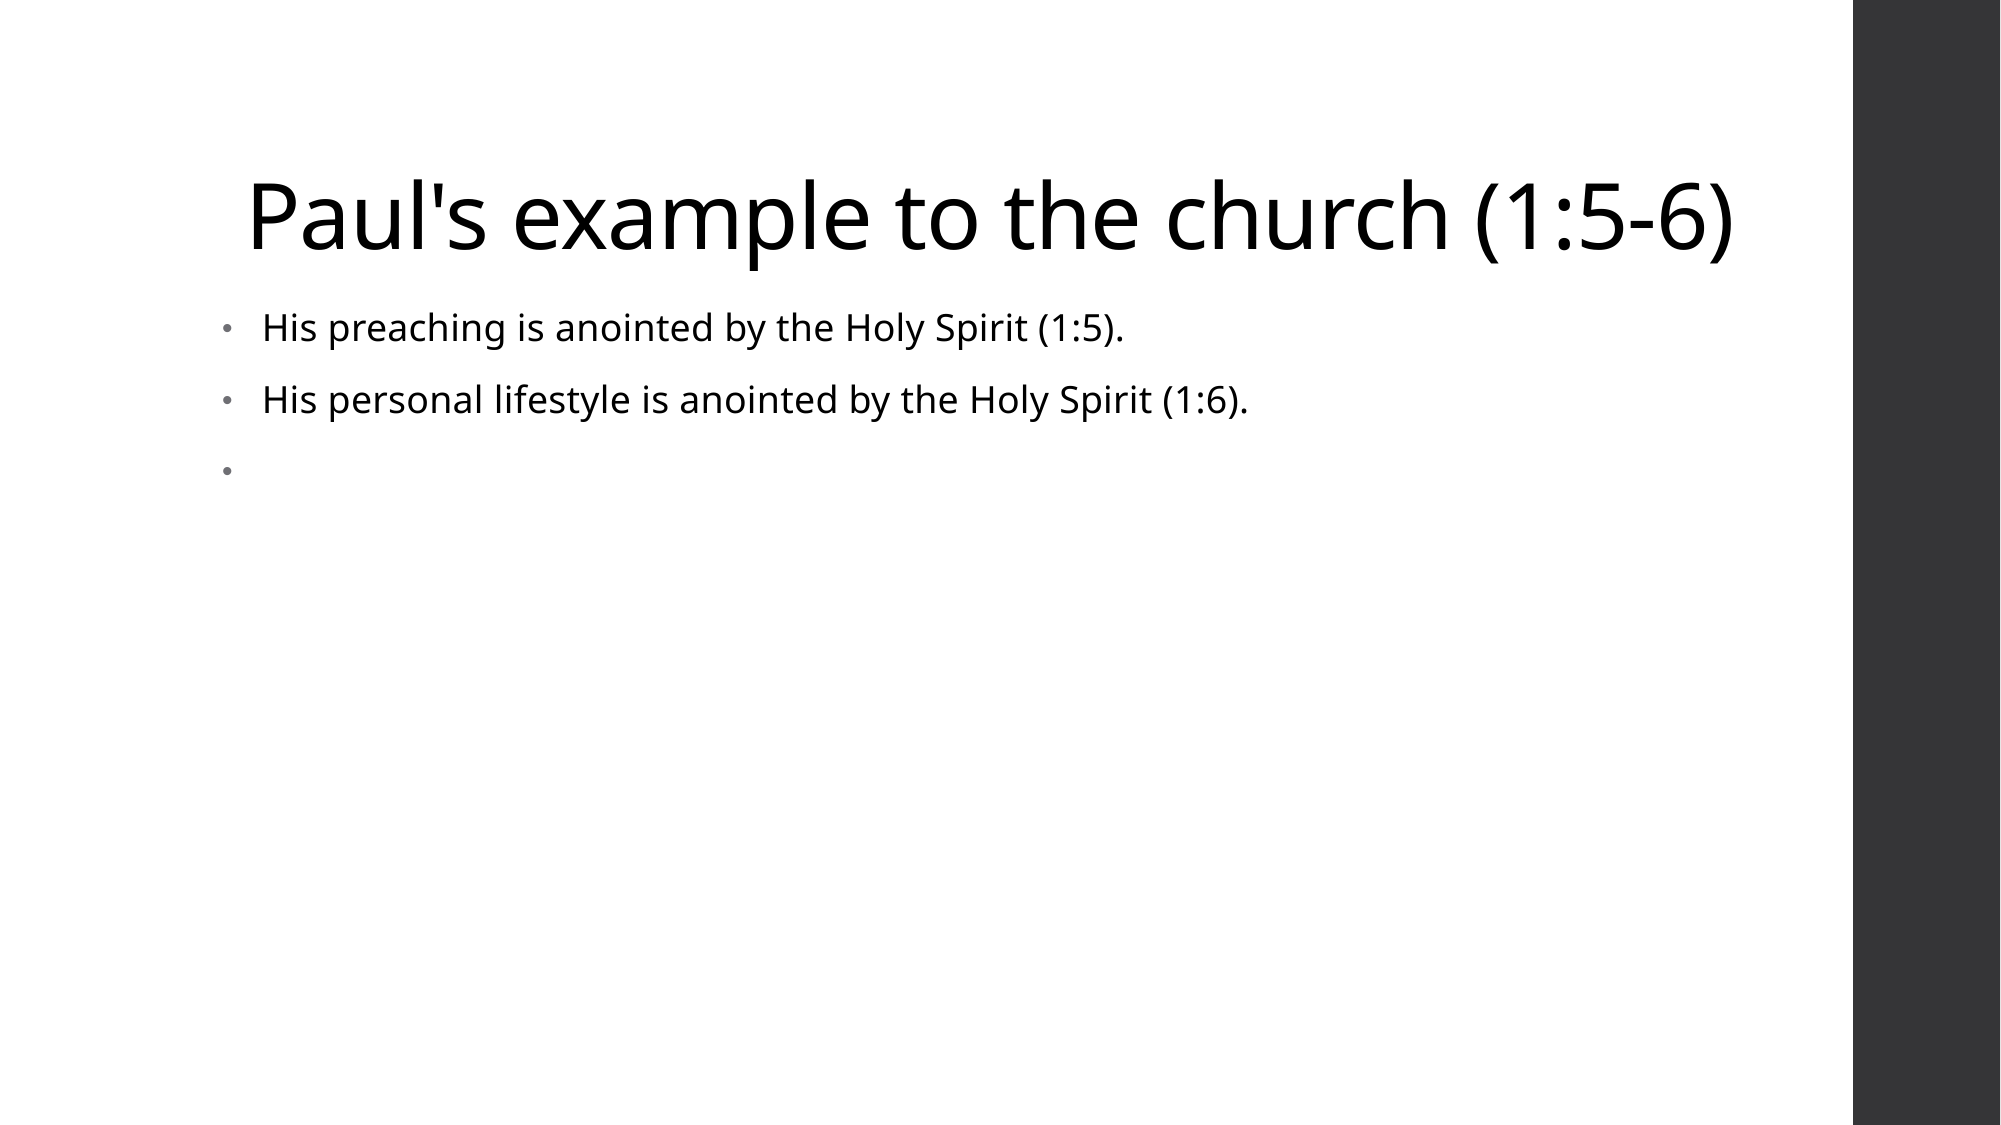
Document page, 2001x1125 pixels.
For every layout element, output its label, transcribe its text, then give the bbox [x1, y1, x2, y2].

list His preaching is anointed by the Holy Spirit (1:5). His personal lifestyle is anointed by the Holy Spirit (1:6). [206, 299, 1617, 1014]
title Paul's example to the church (1:5-6) [206, 60, 1797, 278]
